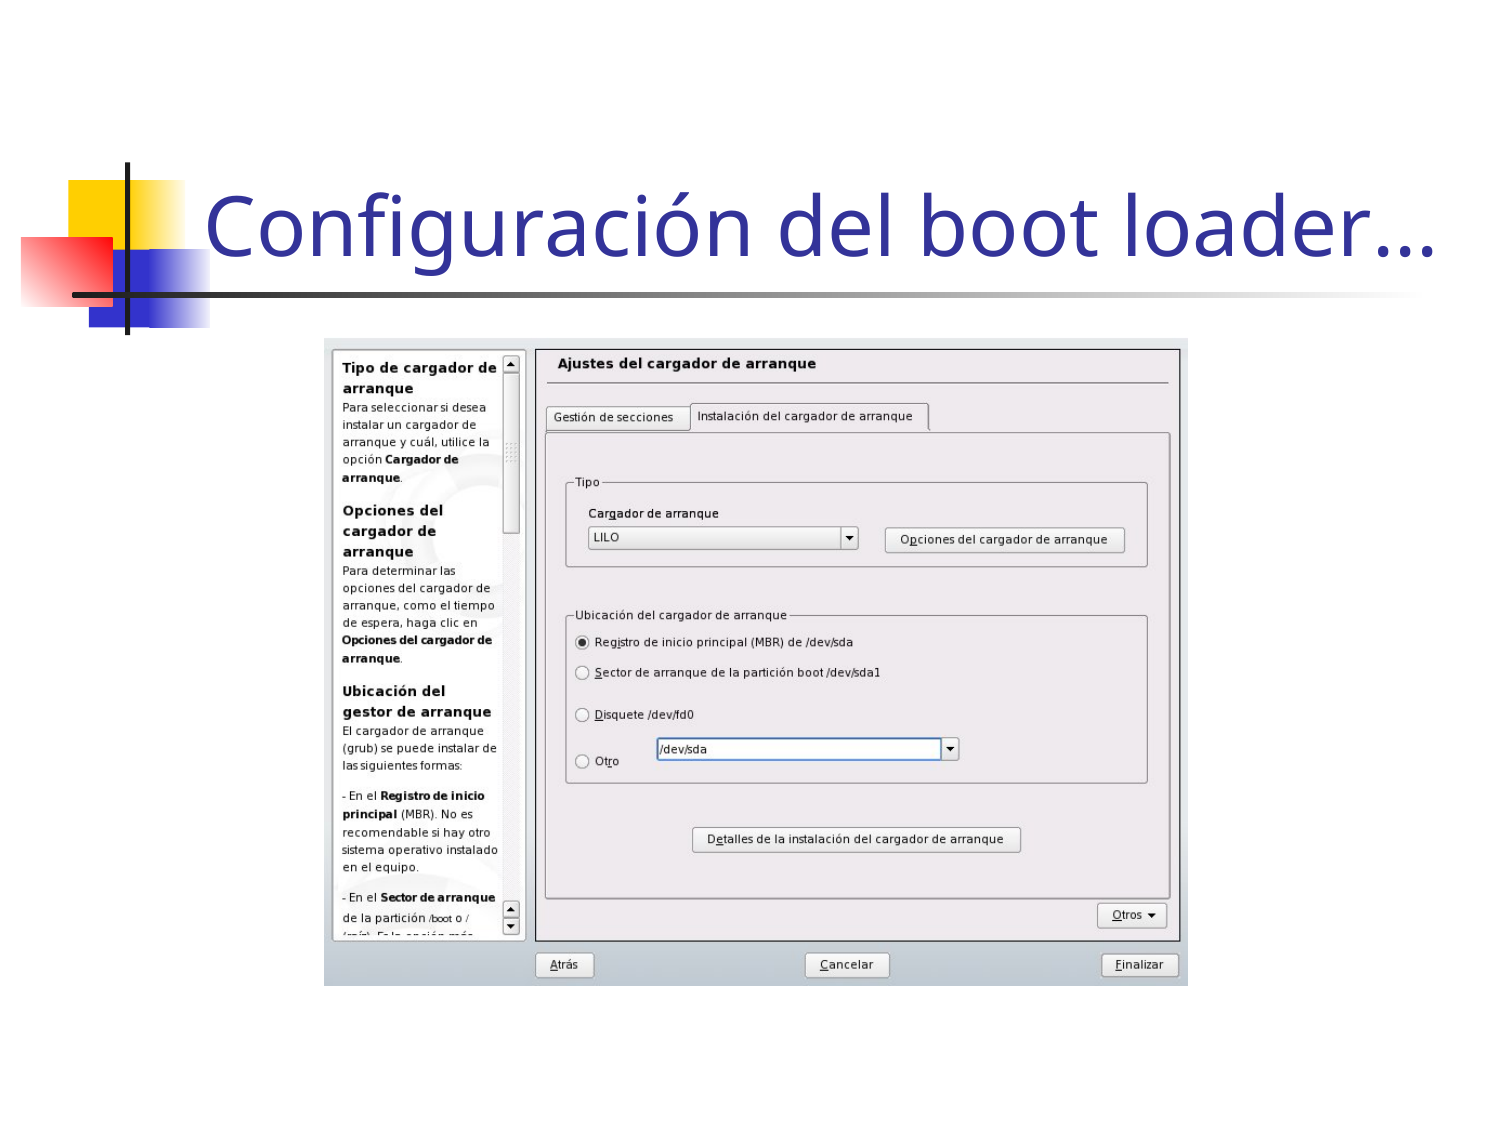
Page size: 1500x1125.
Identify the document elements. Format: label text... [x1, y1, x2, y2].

title Configuración del boot loader... [188, 101, 1468, 289]
picture [324, 337, 1188, 986]
